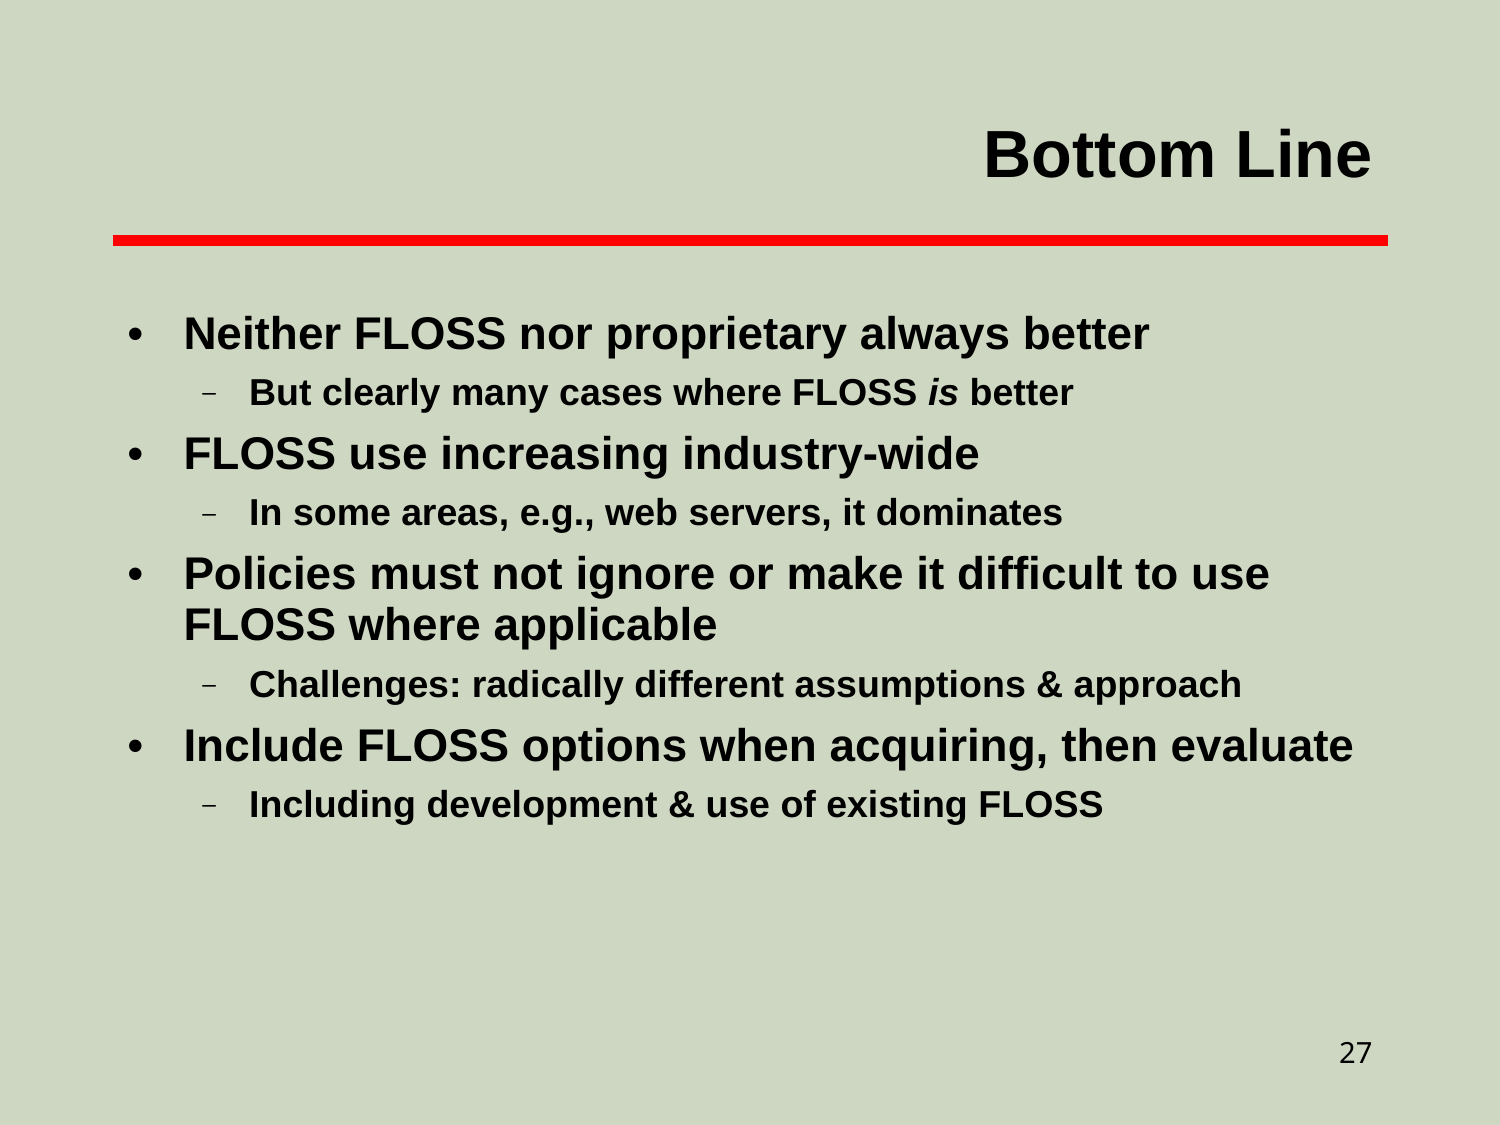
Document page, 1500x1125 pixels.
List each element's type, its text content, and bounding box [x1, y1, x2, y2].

title Bottom Line [337, 85, 1388, 224]
list Neither FLOSS nor proprietary always better But clearly many cases where FLOSS is better FLOSS use increasing industry-wide In some areas, e.g., web servers, it dominates Policies must not ignore or make it difficult to use FLOSS where applicable Challenges: radically different assumptions & approach Include FLOSS options when acquiring, then evaluate Including development & use of existing FLOSS [112, 299, 1388, 1000]
